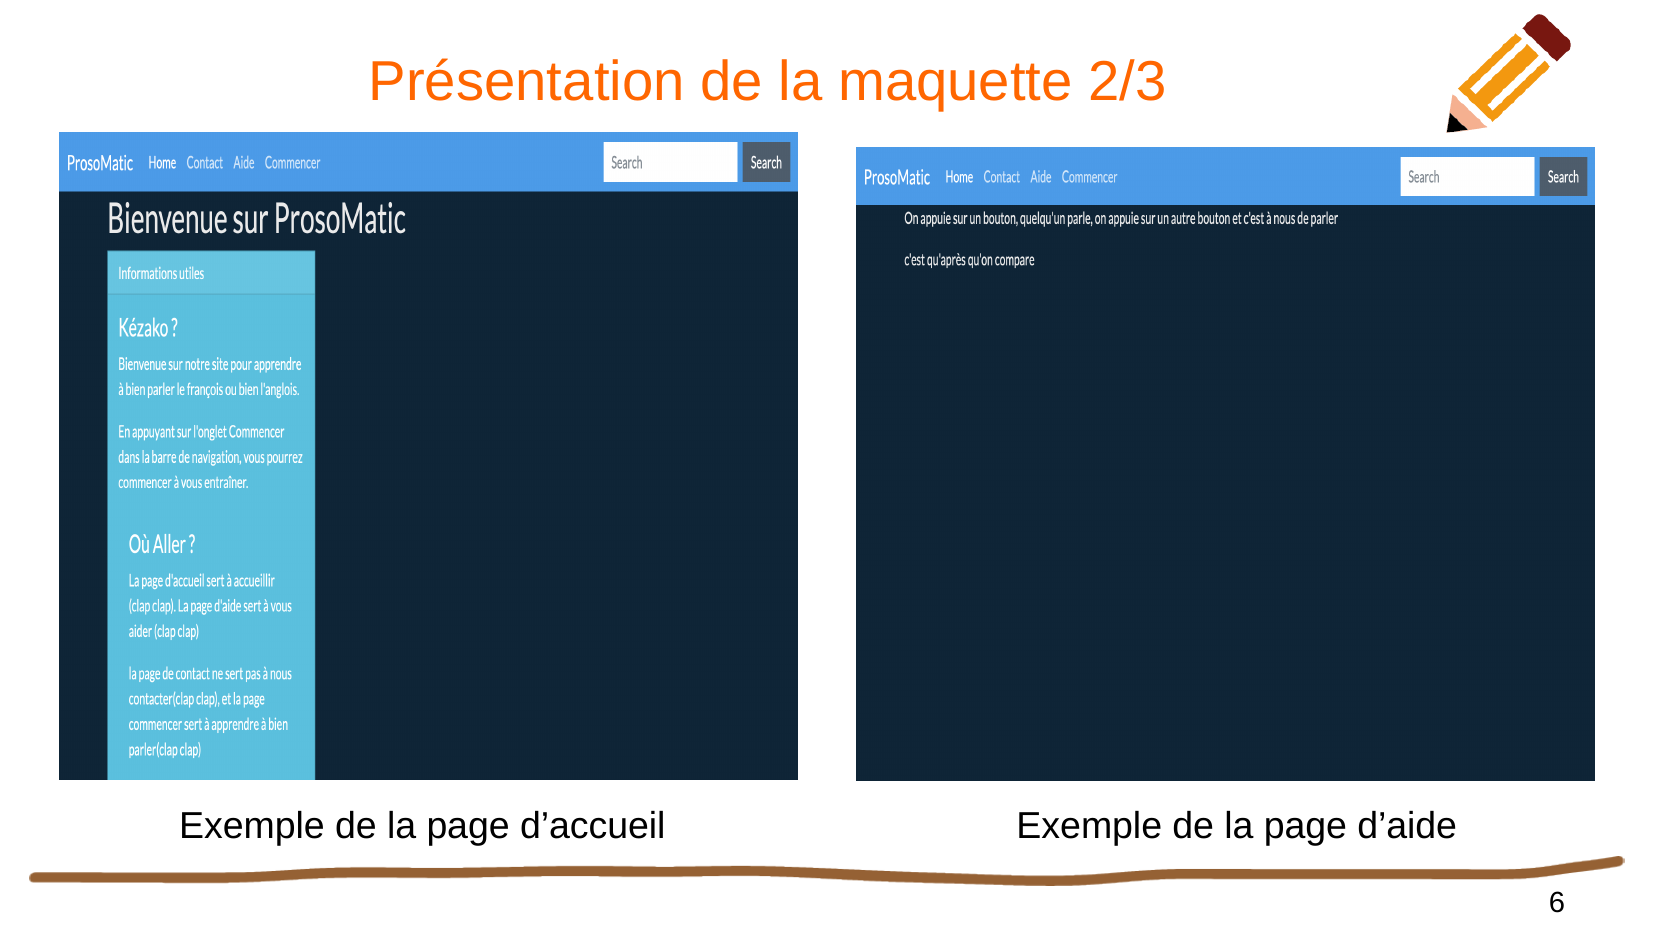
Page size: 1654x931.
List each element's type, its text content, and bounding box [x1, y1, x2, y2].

picture [29, 856, 1625, 886]
text_box Exemple de la page d’accueil [59, 797, 798, 855]
picture [1446, 14, 1571, 133]
title Présentation de la maquette 2/3 [88, 29, 1447, 133]
picture [856, 147, 1595, 781]
picture [59, 132, 798, 780]
text_box Exemple de la page d’aide [853, 797, 1593, 855]
